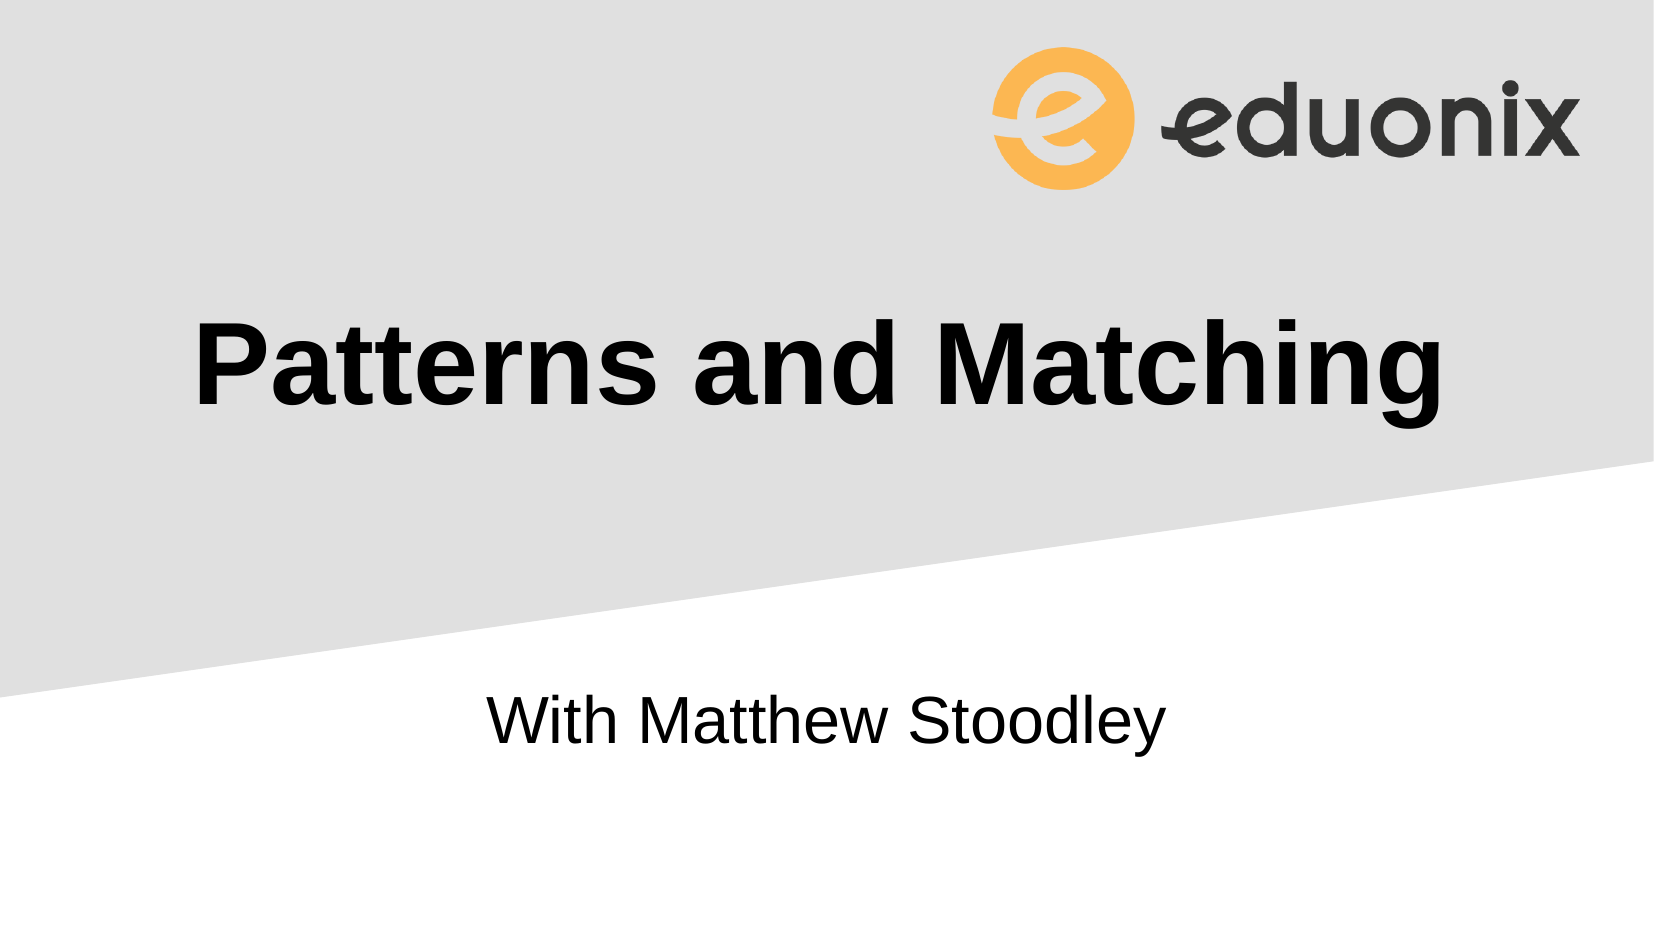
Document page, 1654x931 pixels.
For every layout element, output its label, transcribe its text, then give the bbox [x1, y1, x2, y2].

subtitle With Matthew Stoodley [93, 578, 1561, 863]
title Patterns and Matching [75, 90, 1564, 639]
picture [992, 47, 1580, 190]
